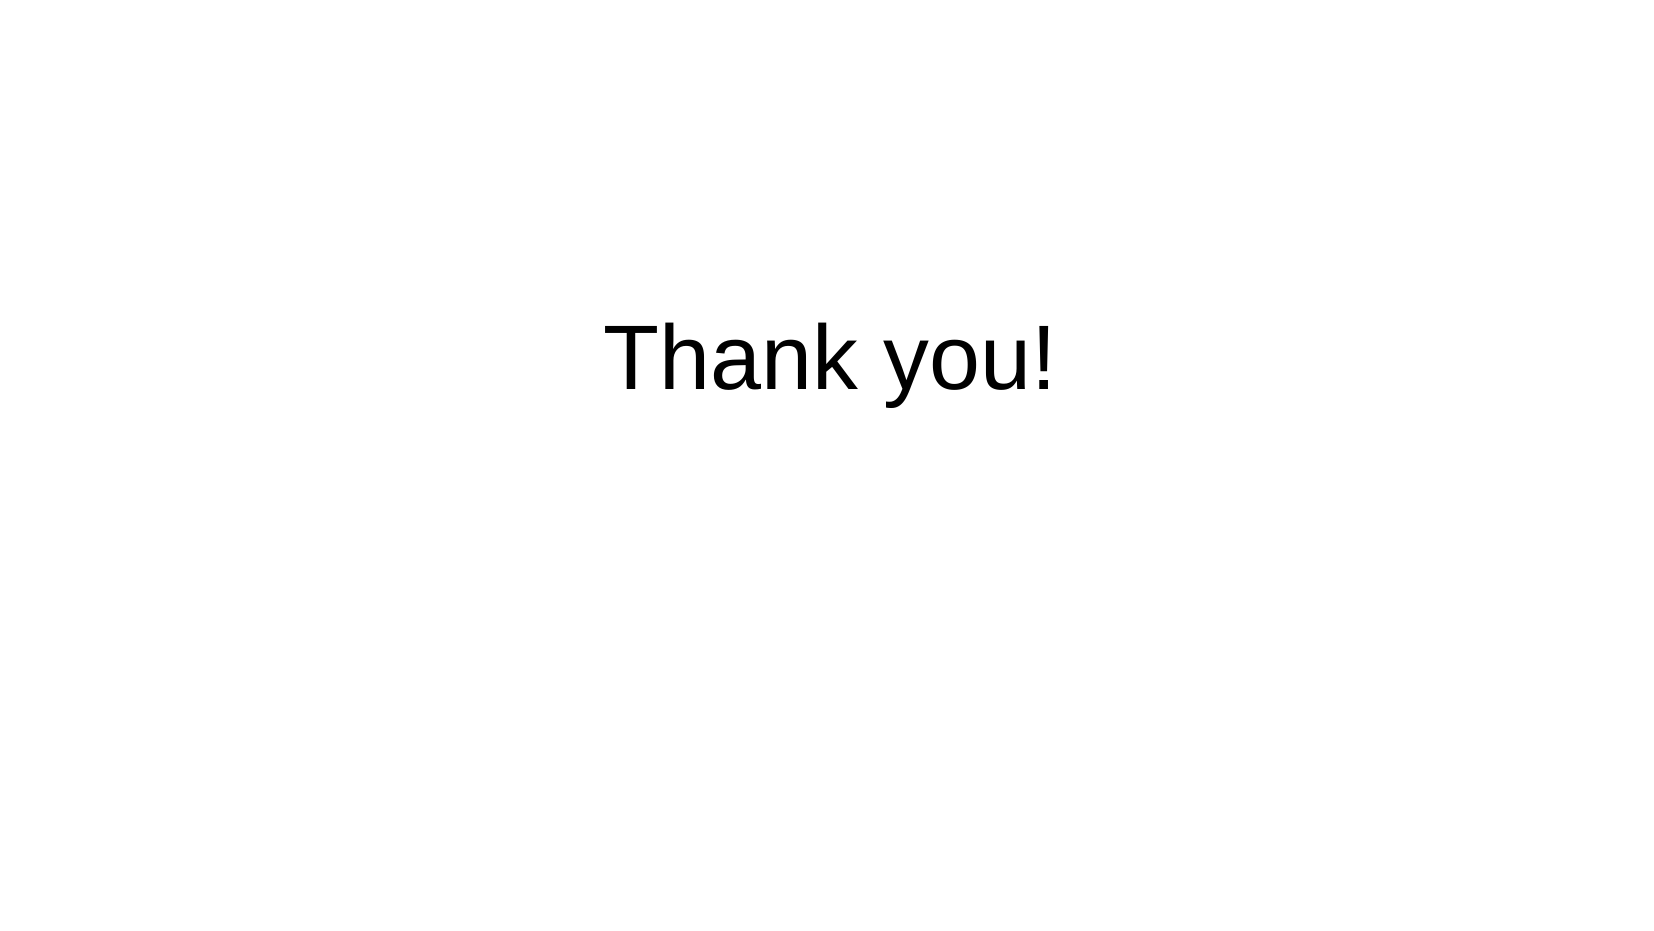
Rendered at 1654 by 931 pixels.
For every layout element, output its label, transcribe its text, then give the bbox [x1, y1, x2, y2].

title Thank you! [86, 279, 1576, 436]
